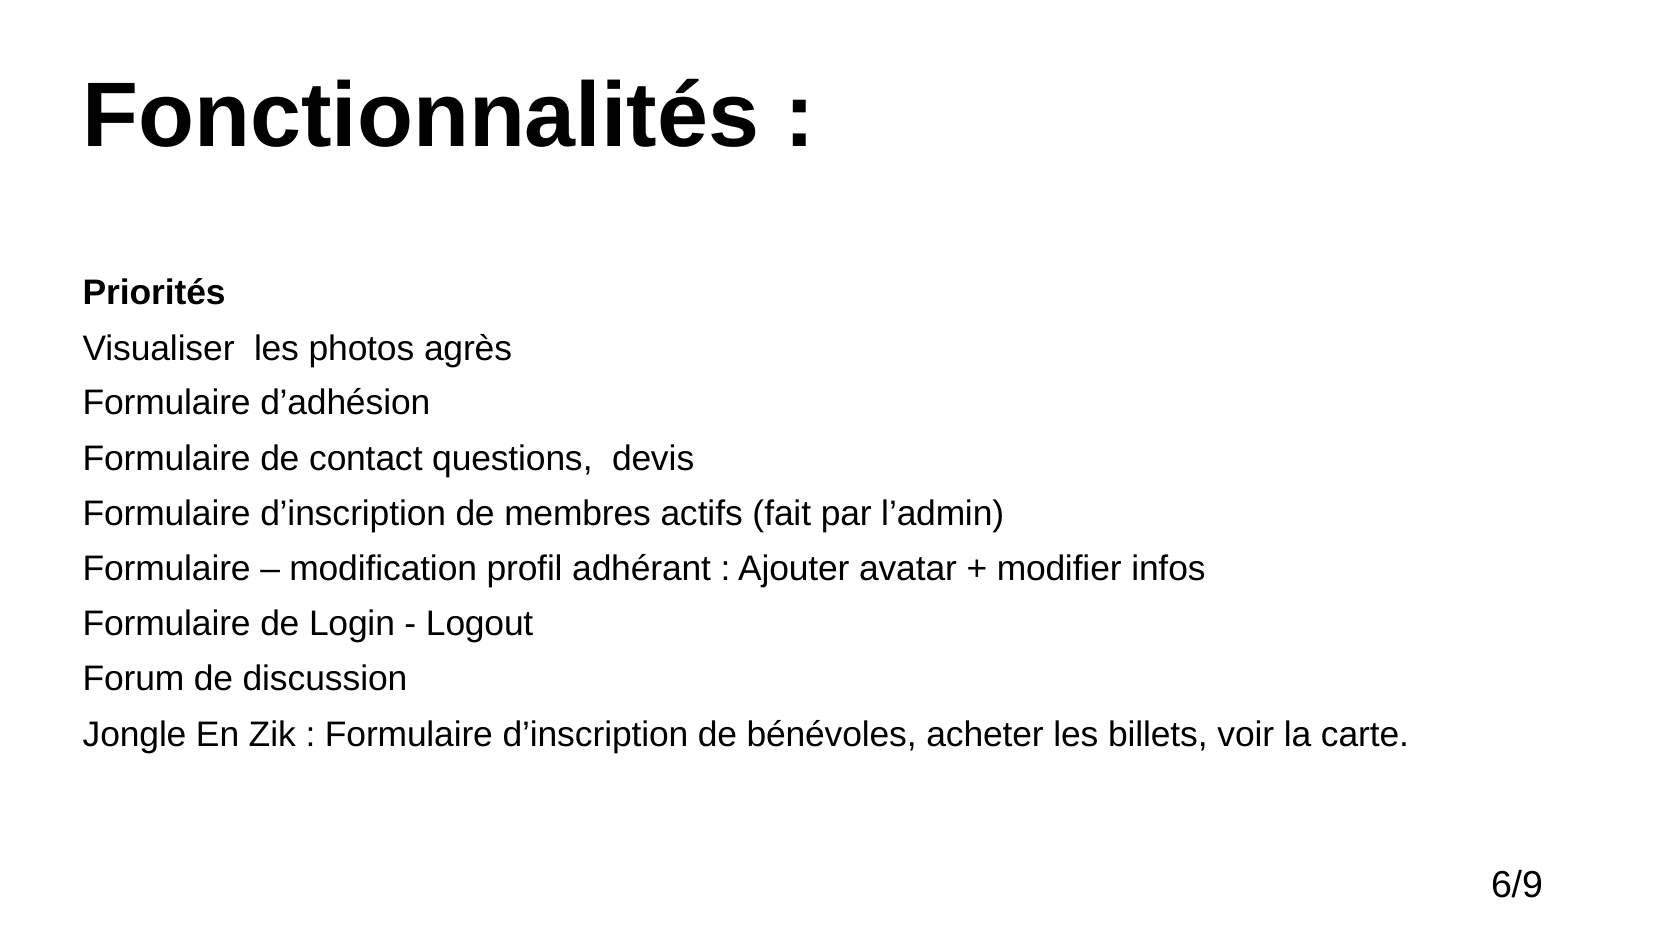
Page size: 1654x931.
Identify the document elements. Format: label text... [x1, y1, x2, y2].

text_box 6/9 [1476, 856, 1559, 914]
list Priorités Visualiser les photos agrès Formulaire d’adhésion Formulaire de contact questions, devis Formulaire d’inscription de membres actifs (fait par l’admin) Formulaire – modification profil adhérant : Ajouter avatar + modifier infos Formulaire de Login - Logout Forum de discussion Jongle En Zik : Formulaire d’inscription de bénévoles, acheter les billets, voir la carte. [82, 217, 1571, 758]
title Fonctionnalités : [82, 37, 1571, 193]
